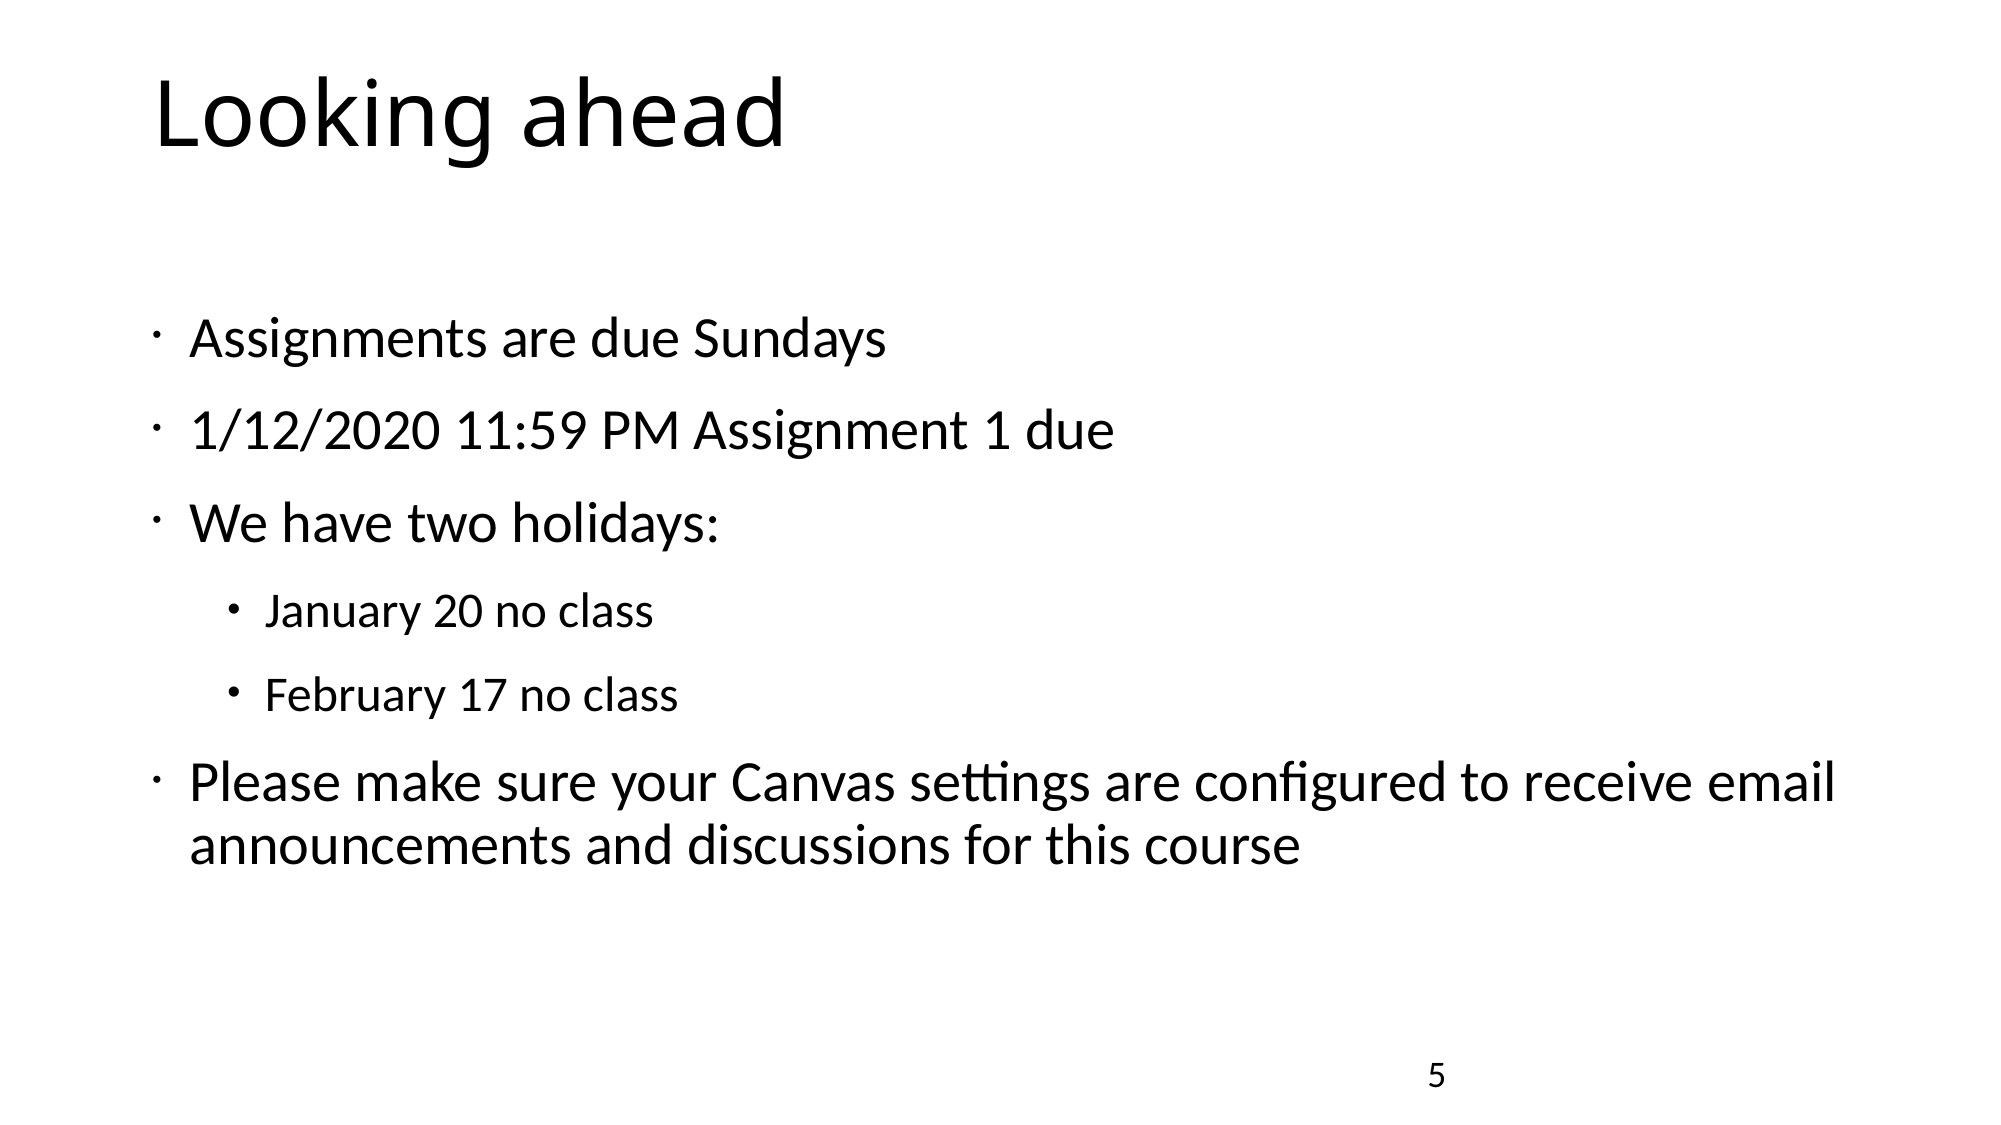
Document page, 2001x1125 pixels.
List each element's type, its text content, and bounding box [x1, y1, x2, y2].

list Assignments are due Sundays 1/12/2020 11:59 PM Assignment 1 due We have two holidays: January 20 no class February 17 no class Please make sure your Canvas settings are configured to receive email announcements and discussions for this course [137, 299, 1863, 1014]
slide_number <number> [1412, 1042, 1863, 1103]
title Looking ahead [137, 59, 1863, 278]
